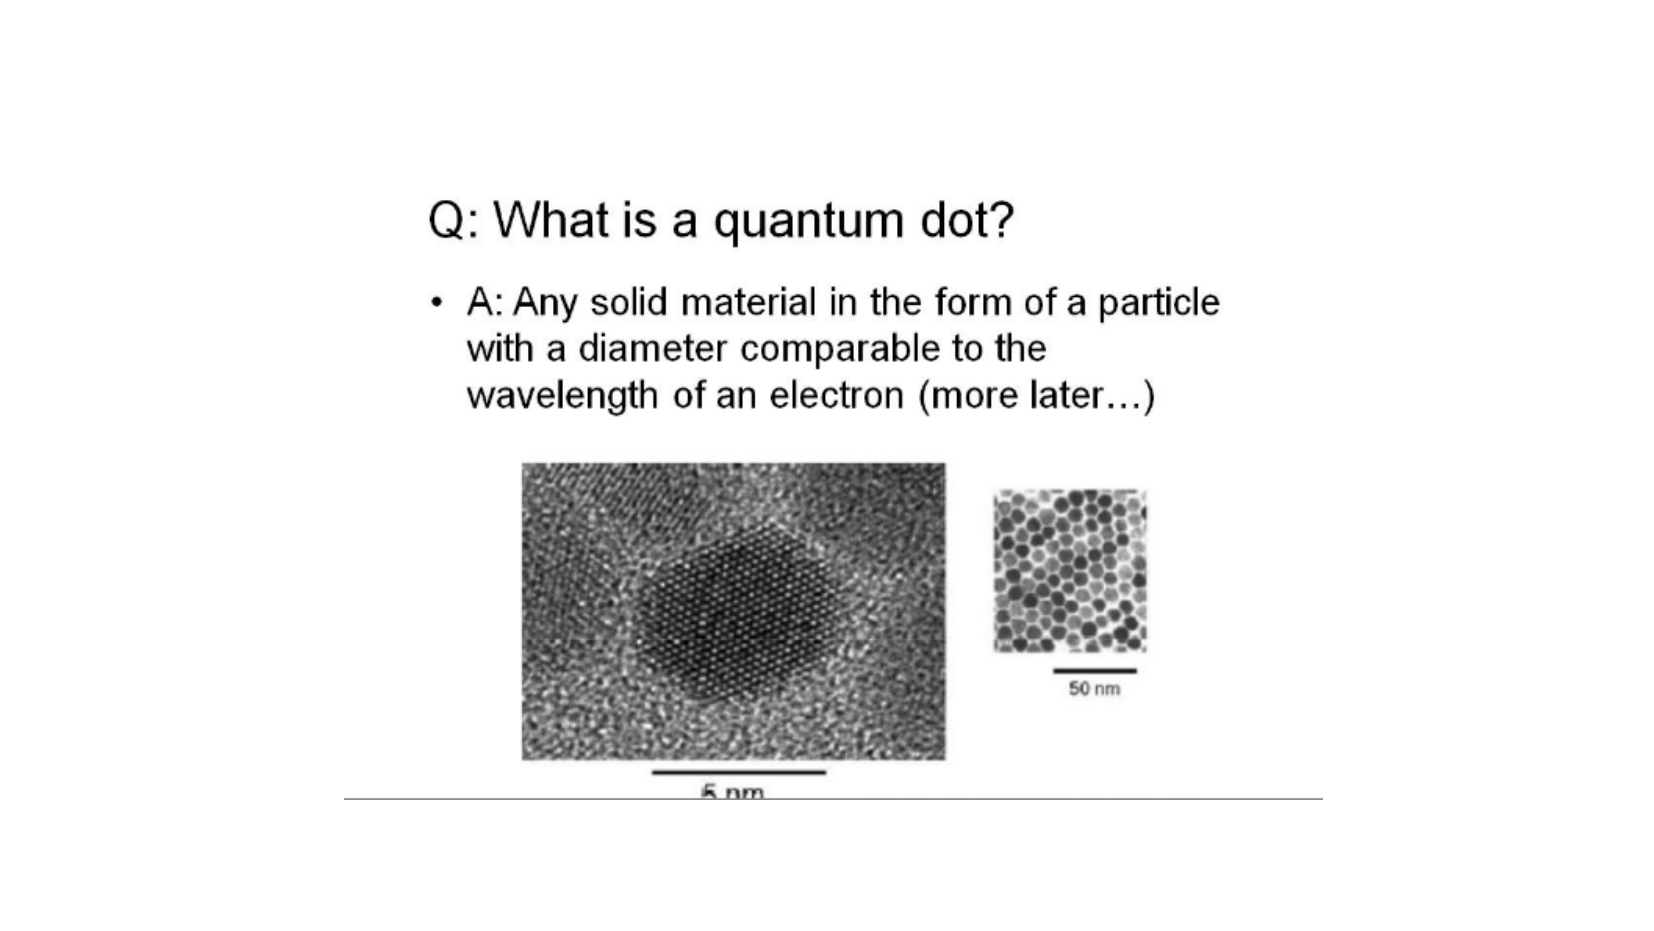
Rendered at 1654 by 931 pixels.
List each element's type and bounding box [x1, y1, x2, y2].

picture [344, 127, 1323, 800]
